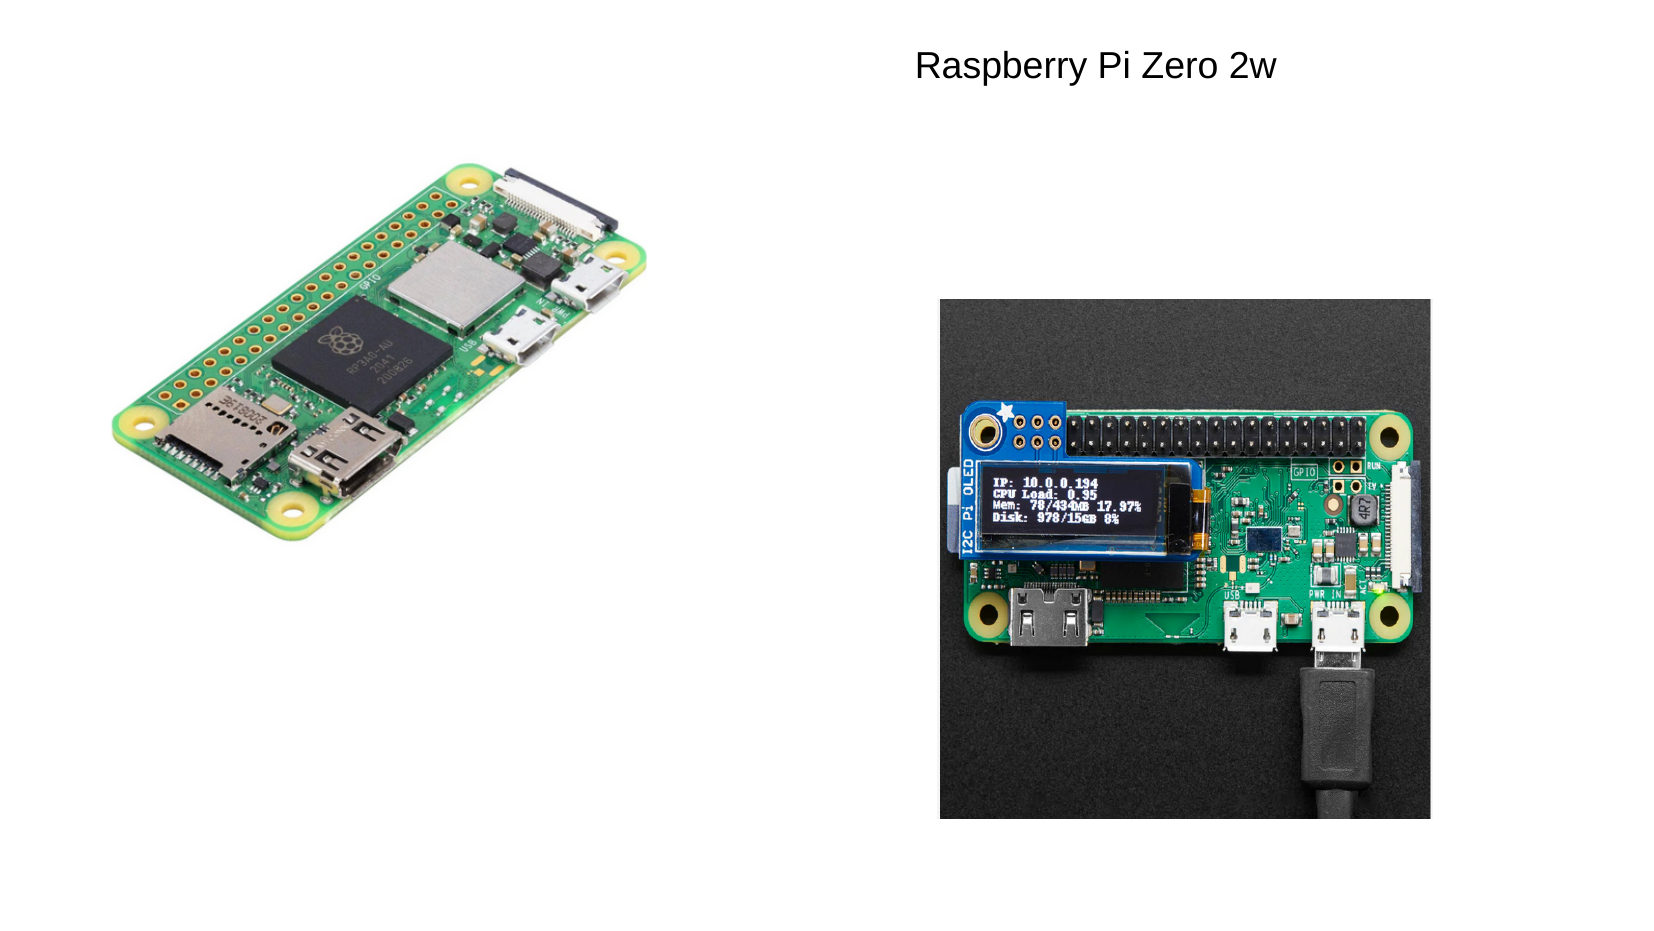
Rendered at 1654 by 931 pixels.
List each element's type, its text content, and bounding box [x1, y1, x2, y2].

picture [937, 299, 1433, 819]
picture [37, 81, 735, 563]
text_box Raspberry Pi Zero 2w [900, 37, 1292, 95]
